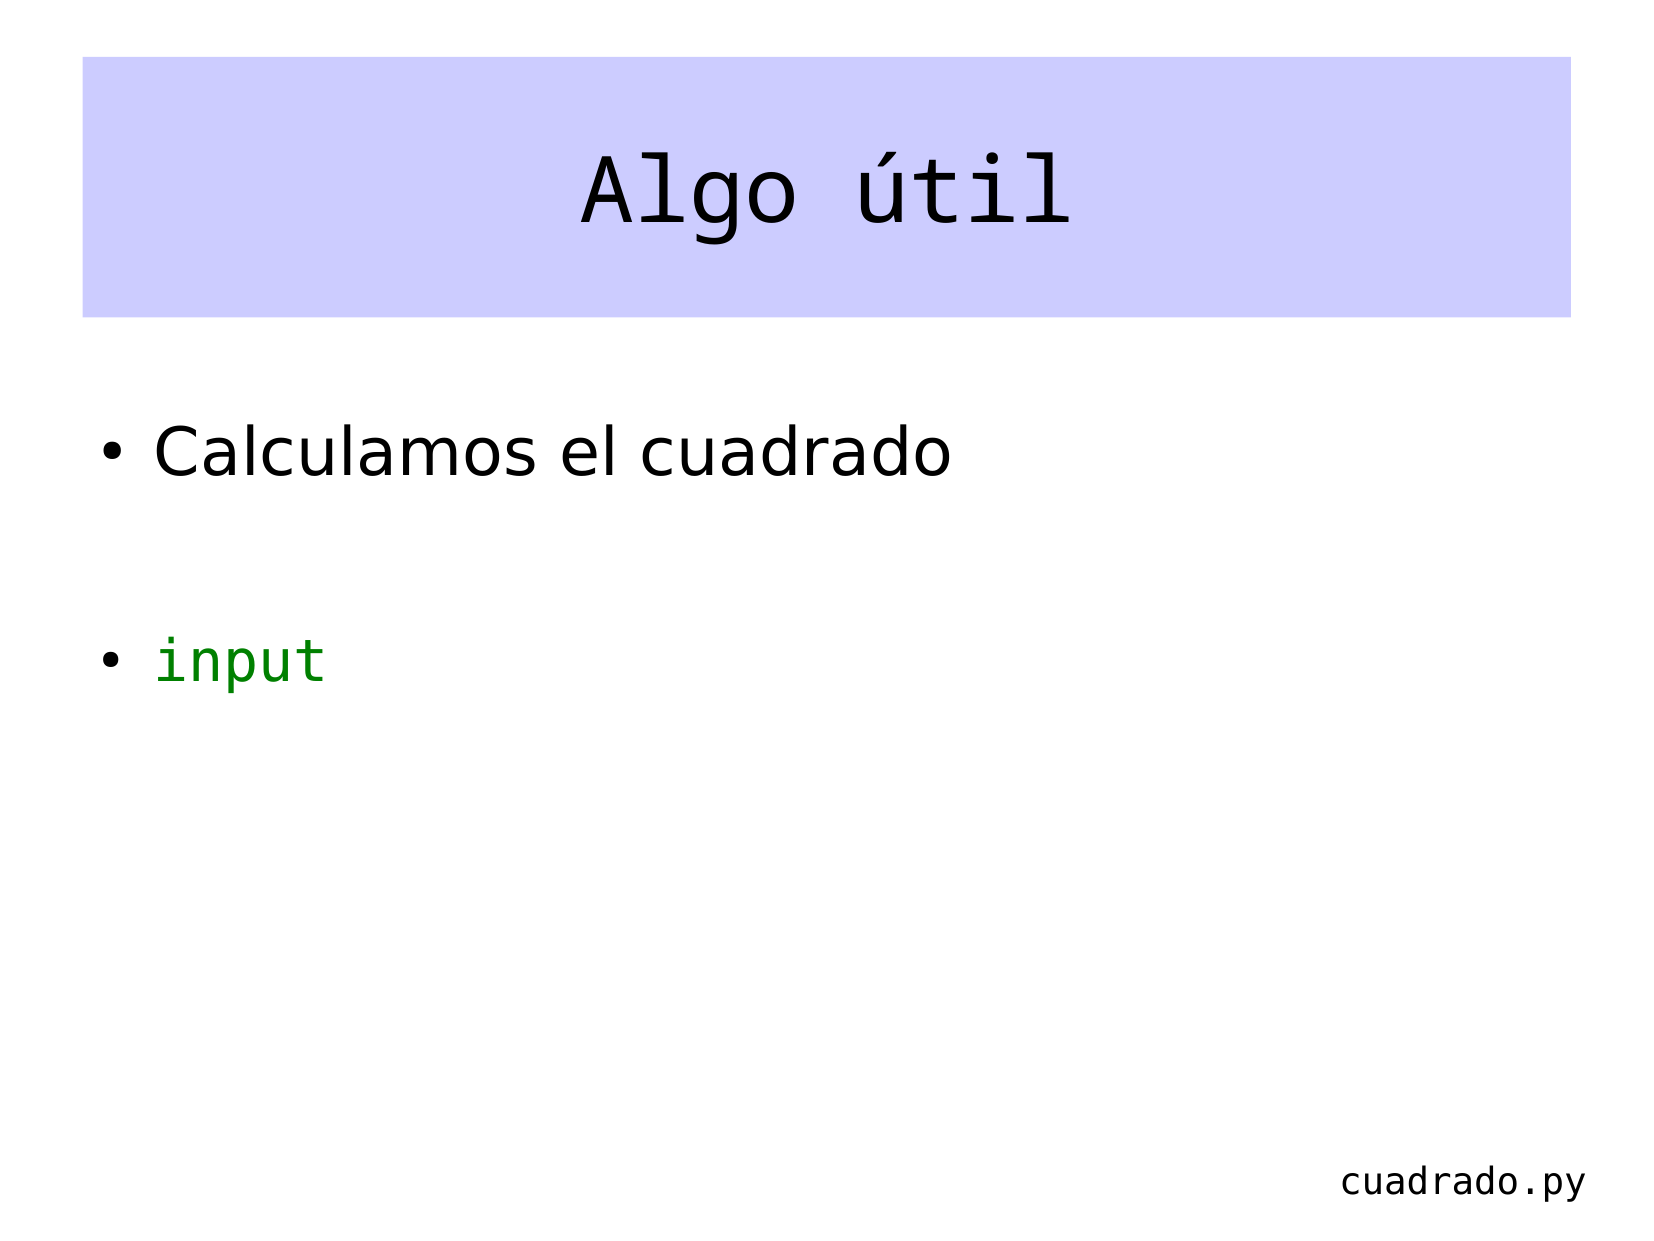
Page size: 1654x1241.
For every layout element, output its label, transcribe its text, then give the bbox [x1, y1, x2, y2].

text_box cuadrado.py [1324, 1152, 1603, 1211]
title Algo útil [82, 56, 1571, 318]
list Calculamos el cuadrado input [82, 413, 1571, 1232]
